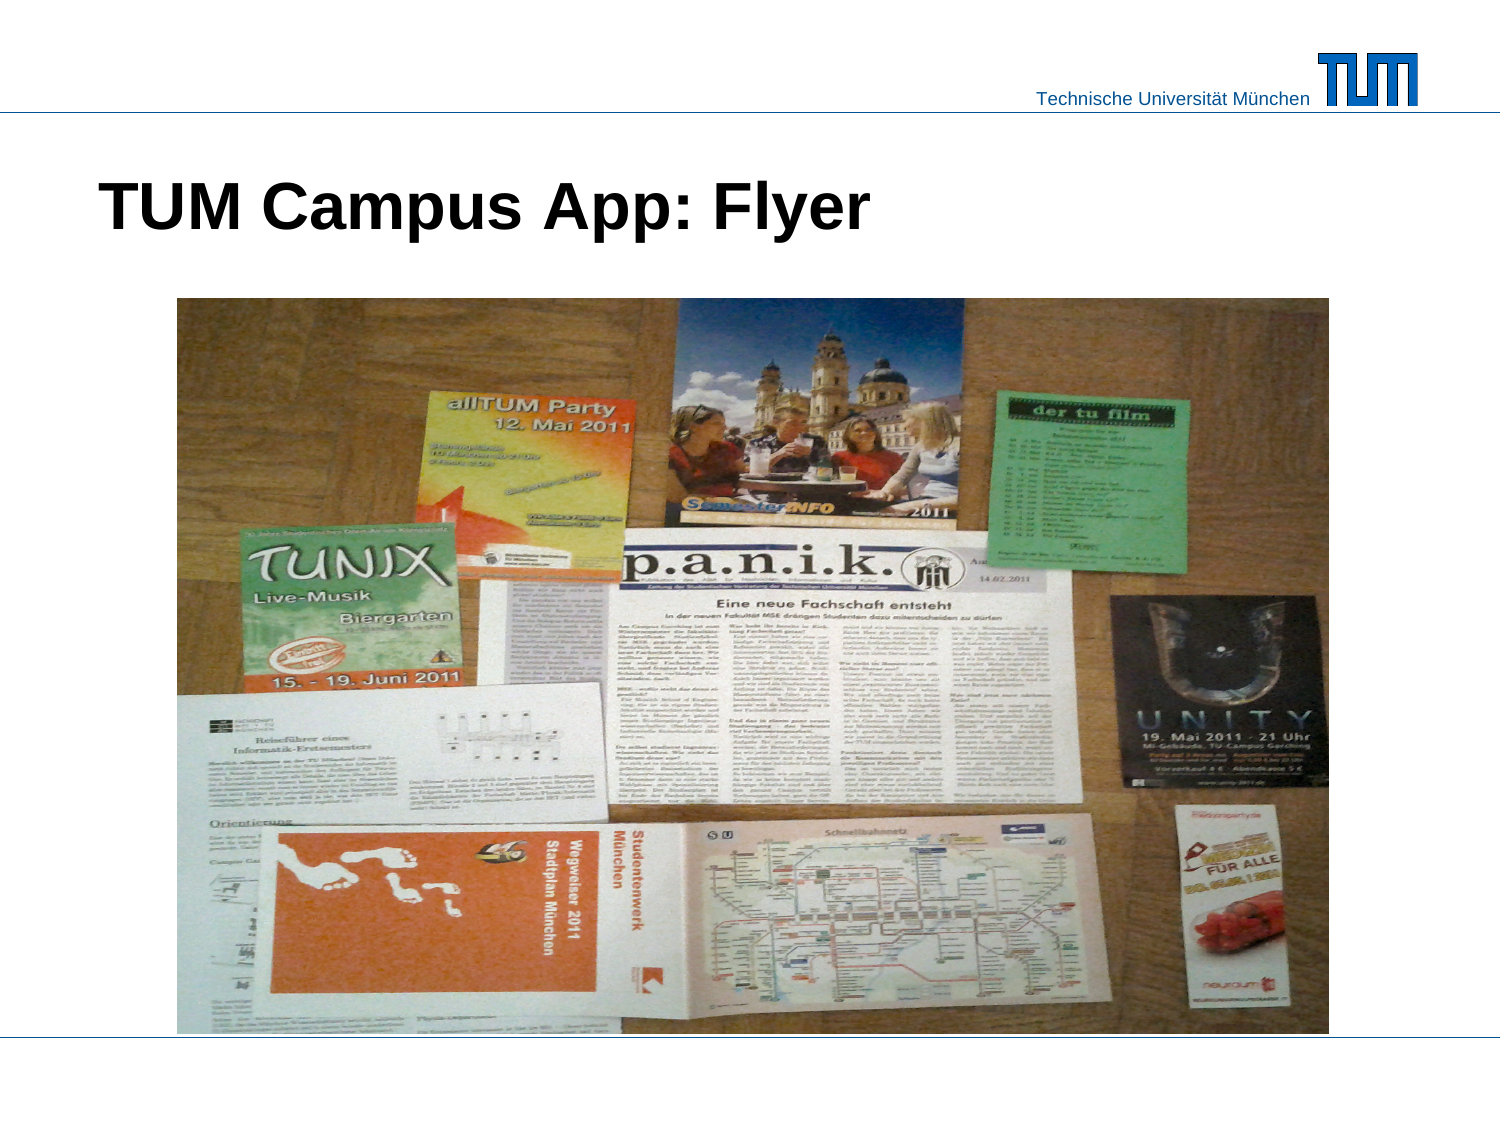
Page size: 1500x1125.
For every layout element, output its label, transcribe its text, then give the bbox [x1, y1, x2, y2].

picture [177, 298, 1329, 1034]
title TUM Campus App: Flyer [83, 149, 1417, 250]
